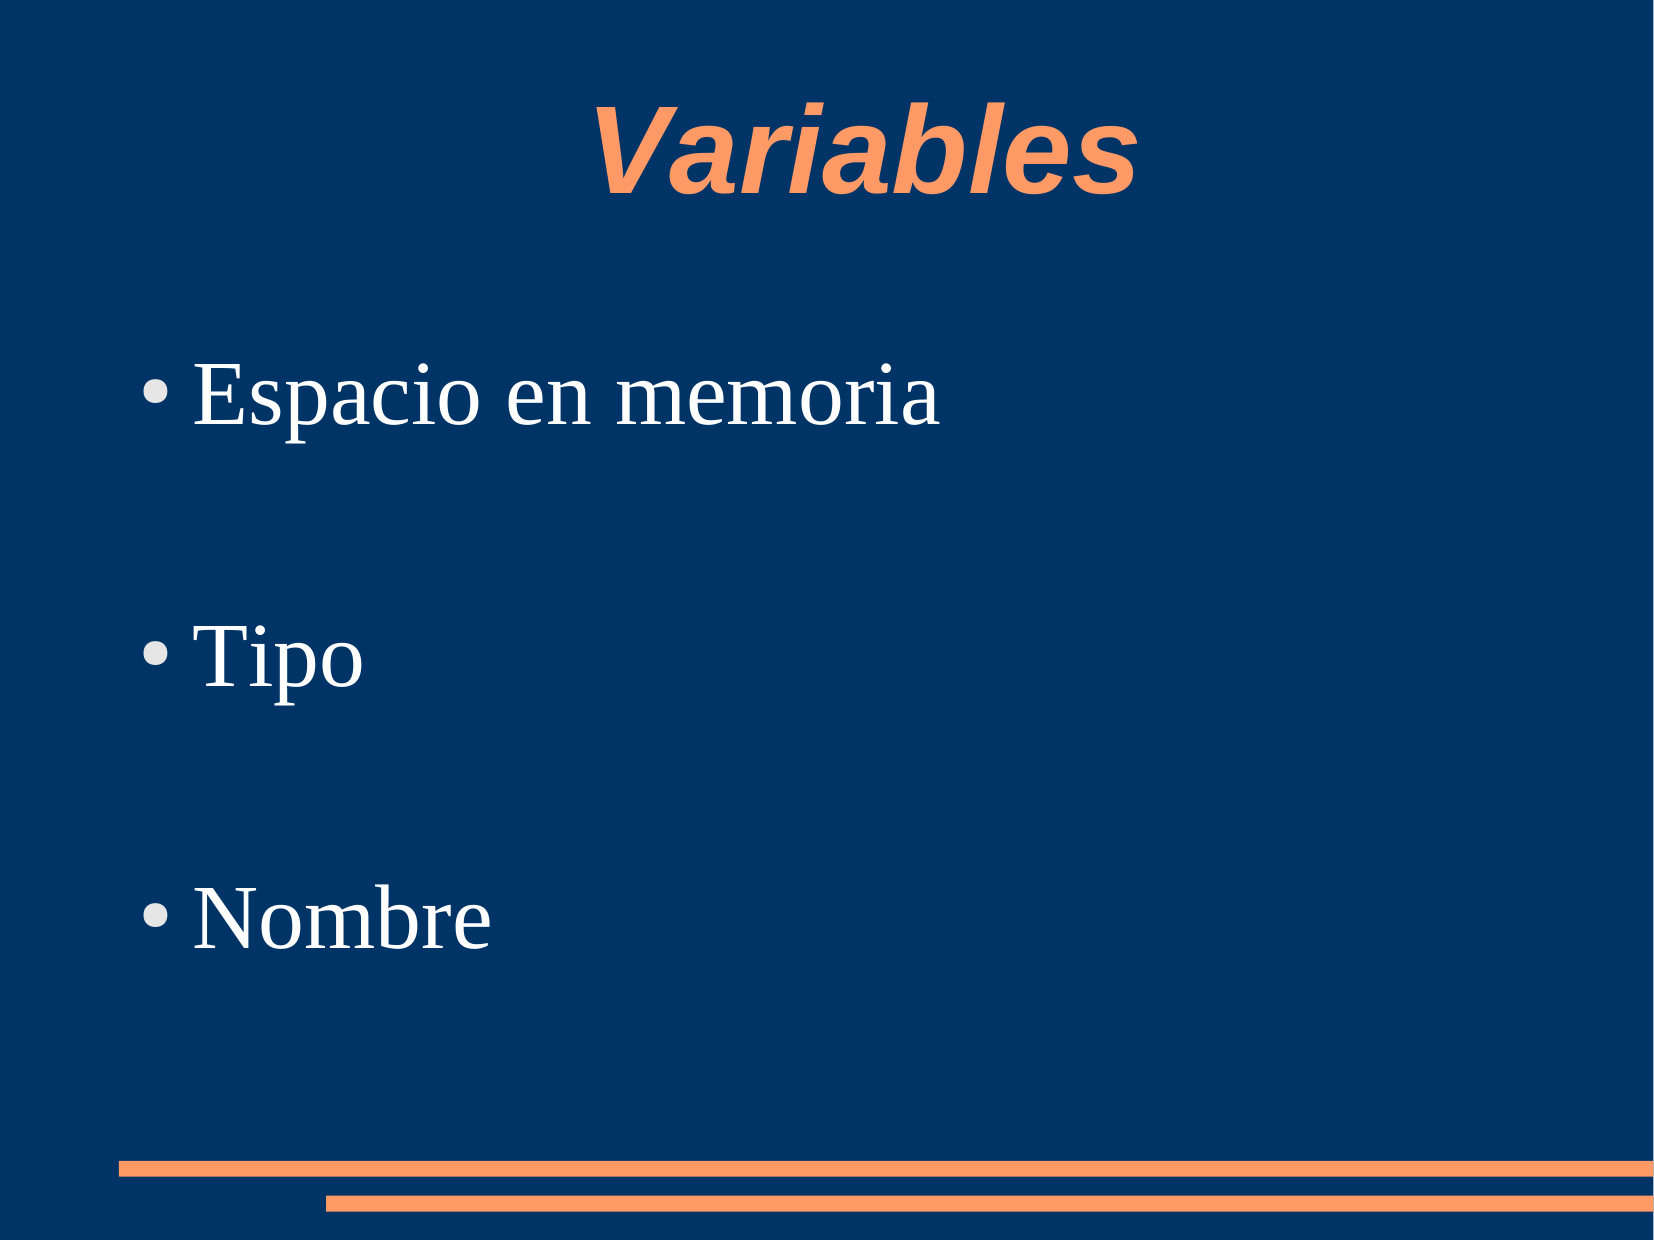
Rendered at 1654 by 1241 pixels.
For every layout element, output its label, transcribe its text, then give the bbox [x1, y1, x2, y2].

list Espacio en memoria Tipo Nombre [121, 342, 1561, 1153]
title Variables [121, 46, 1534, 254]
